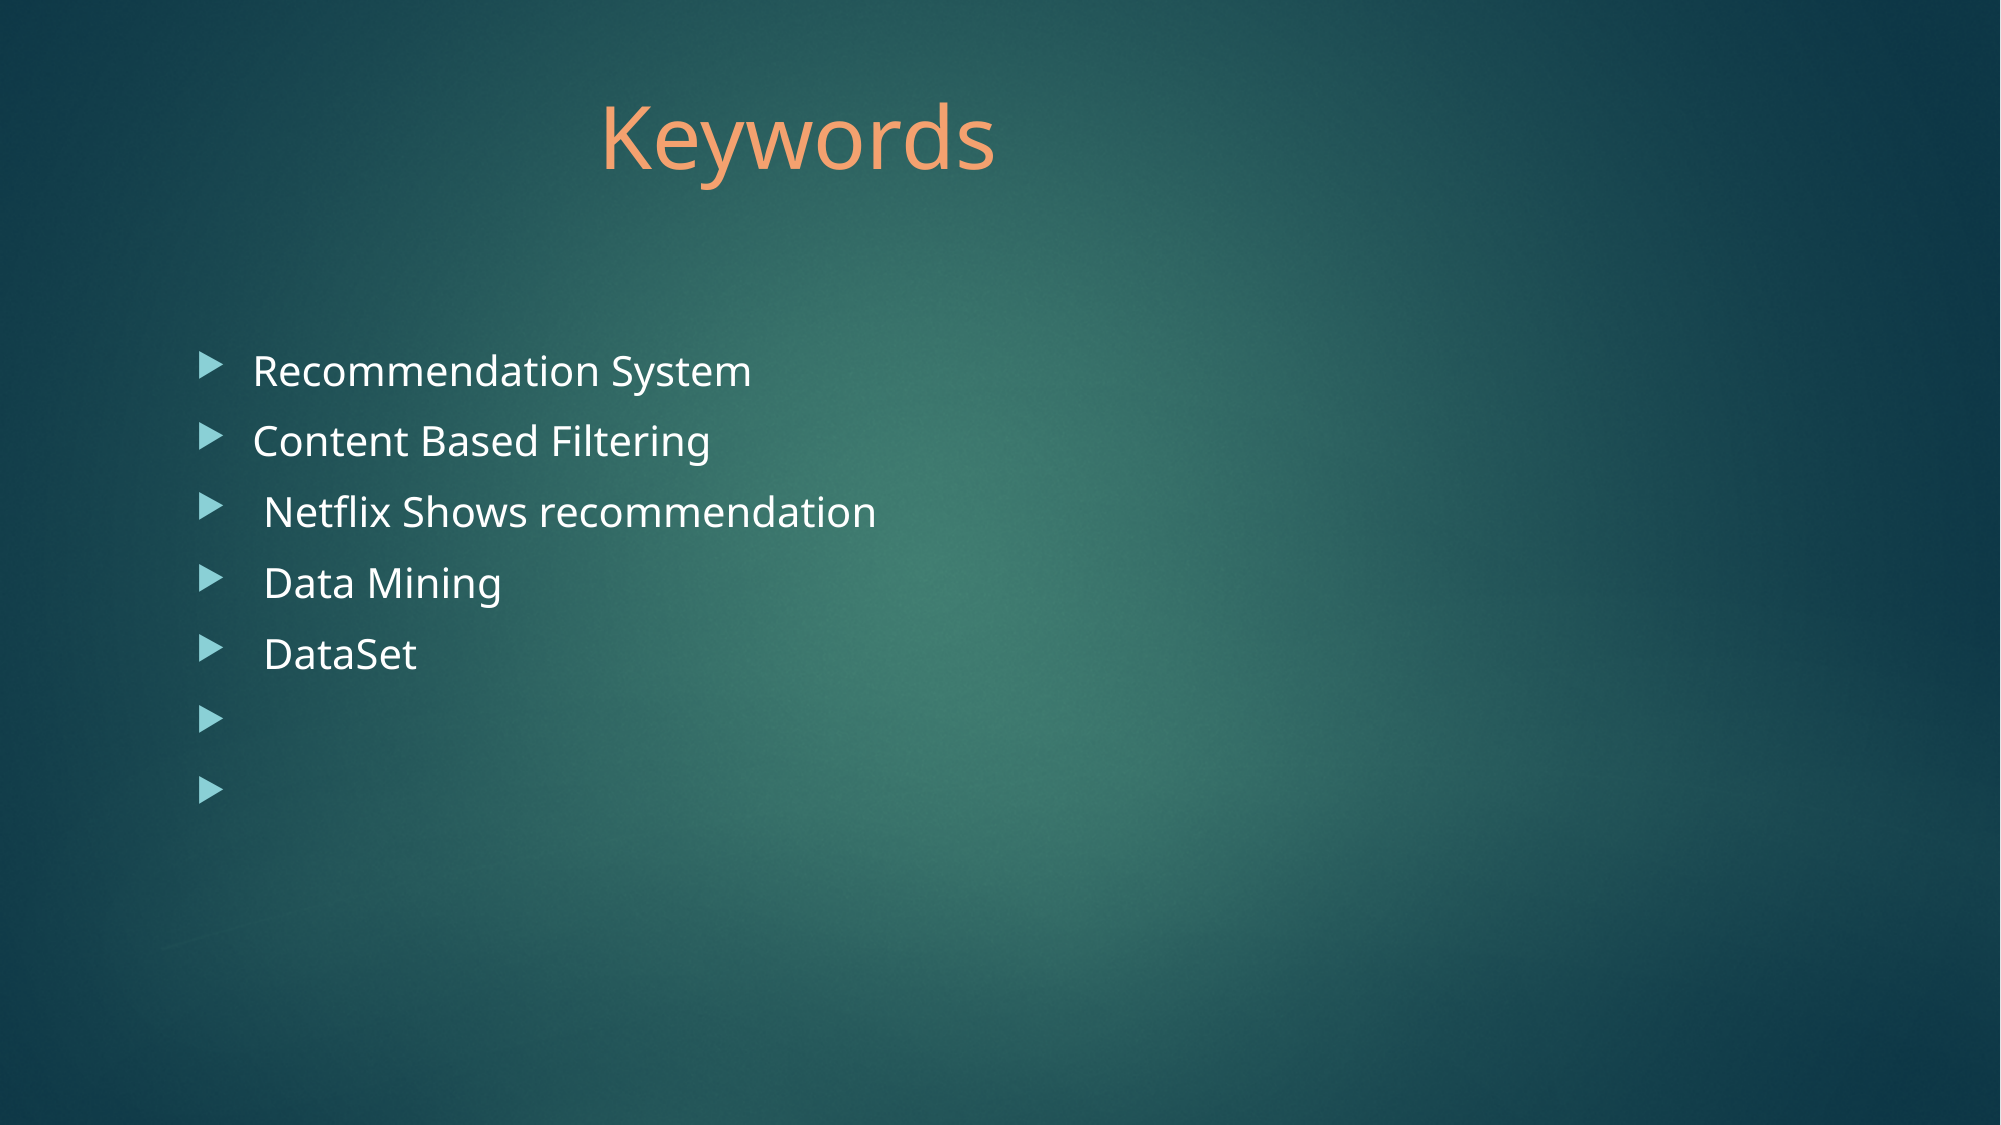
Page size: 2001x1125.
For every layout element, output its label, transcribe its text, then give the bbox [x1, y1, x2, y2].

list Recommendation System Content Based Filtering Netflix Shows recommendation Data Mining DataSet [181, 336, 1649, 1026]
title Keywords [106, 74, 1649, 305]
